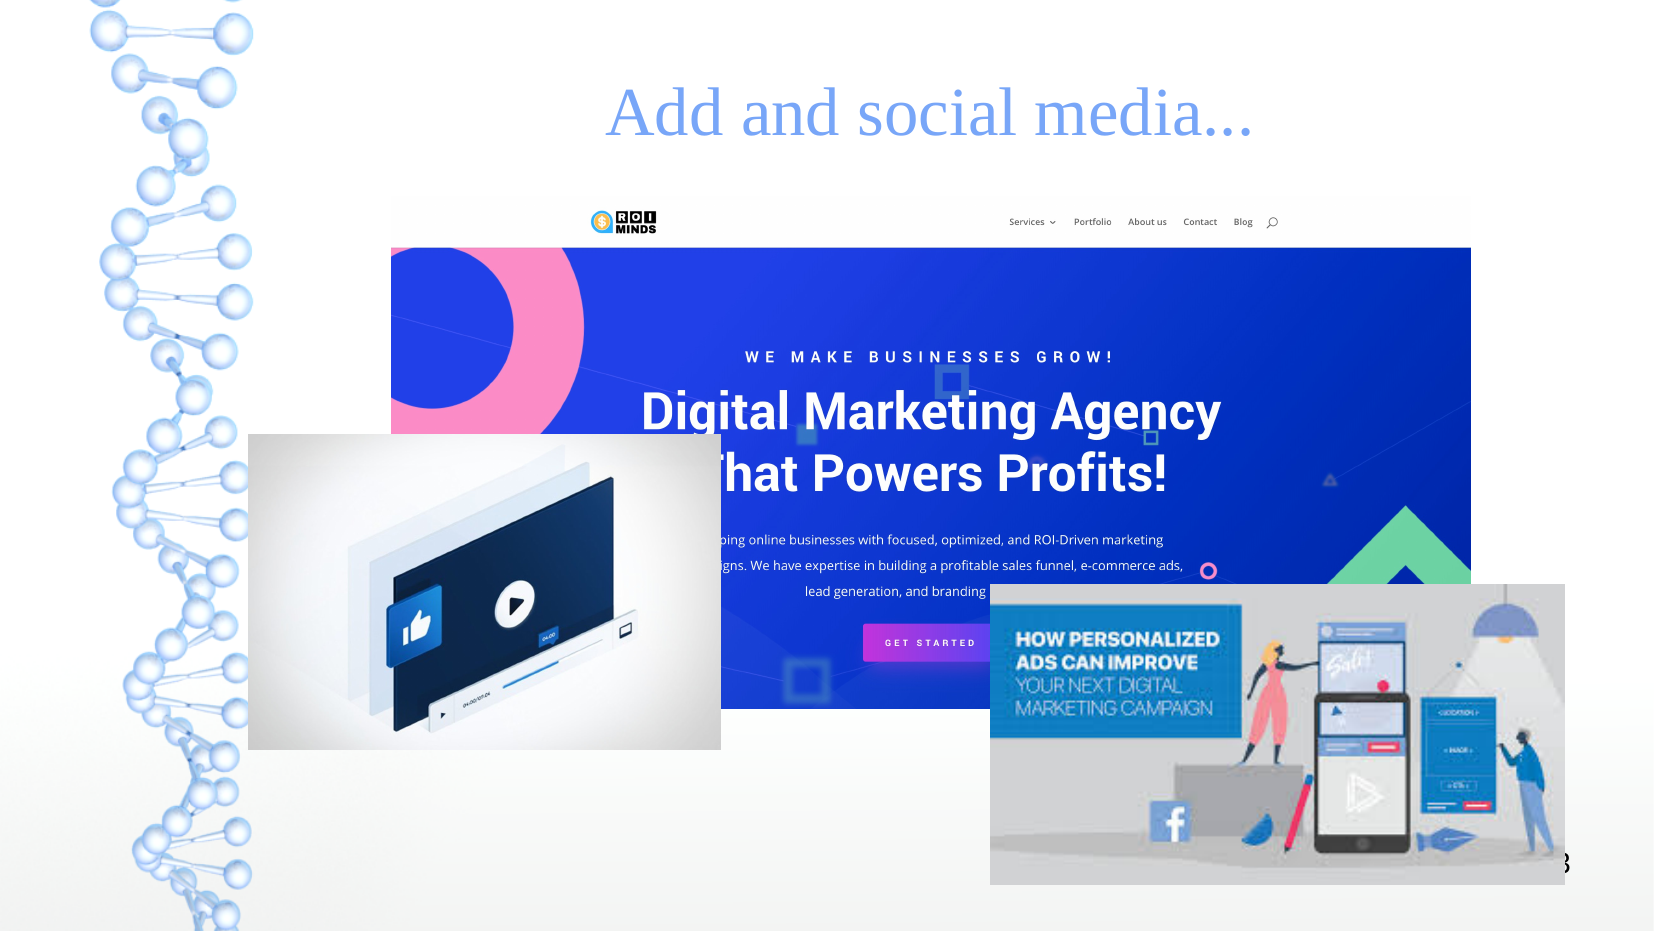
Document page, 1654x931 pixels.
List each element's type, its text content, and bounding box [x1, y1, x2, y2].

title Add and social media... [265, 35, 1595, 189]
picture [0, 0, 1654, 931]
